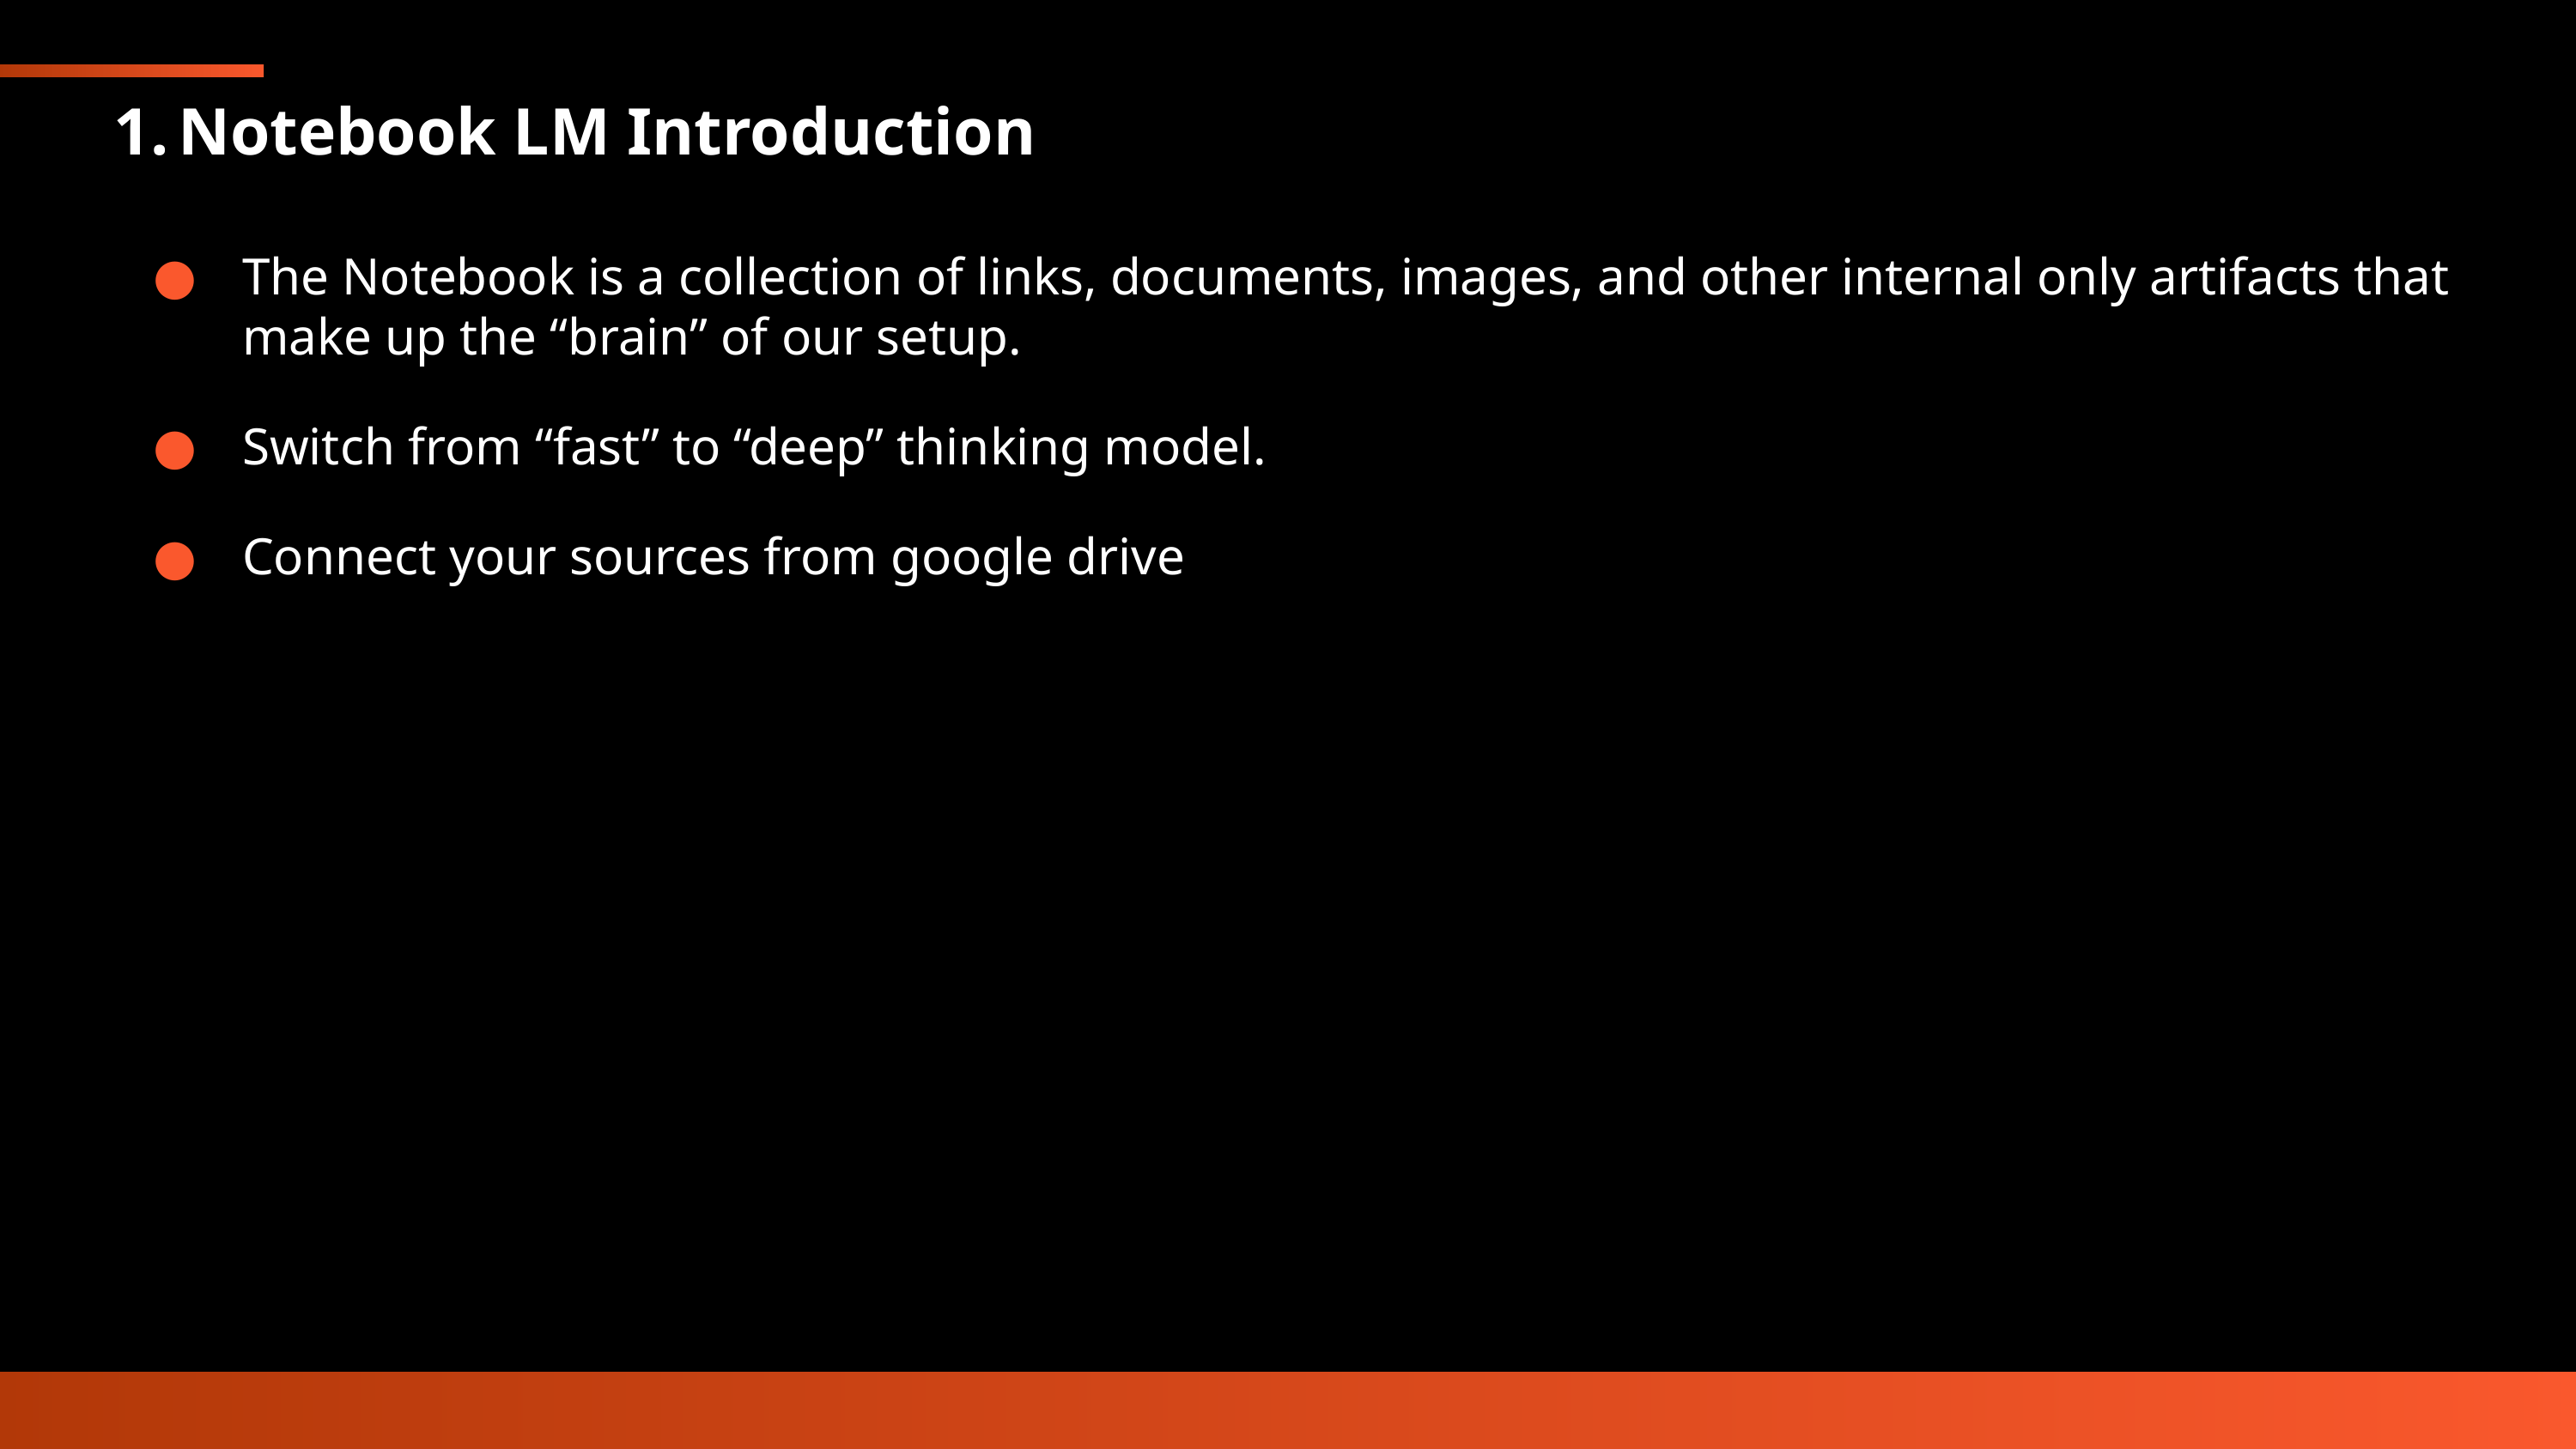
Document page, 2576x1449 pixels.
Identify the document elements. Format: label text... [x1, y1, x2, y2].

title Notebook LM Introduction [88, 64, 2488, 219]
text_box Google drive [2516, 1372, 2524, 1448]
list The Notebook is a collection of links, documents, images, and other internal only artifacts that make up the “brain” of our setup. Switch from “fast” to “deep” thinking model. Connect your sources from google drive [88, 219, 2488, 1181]
